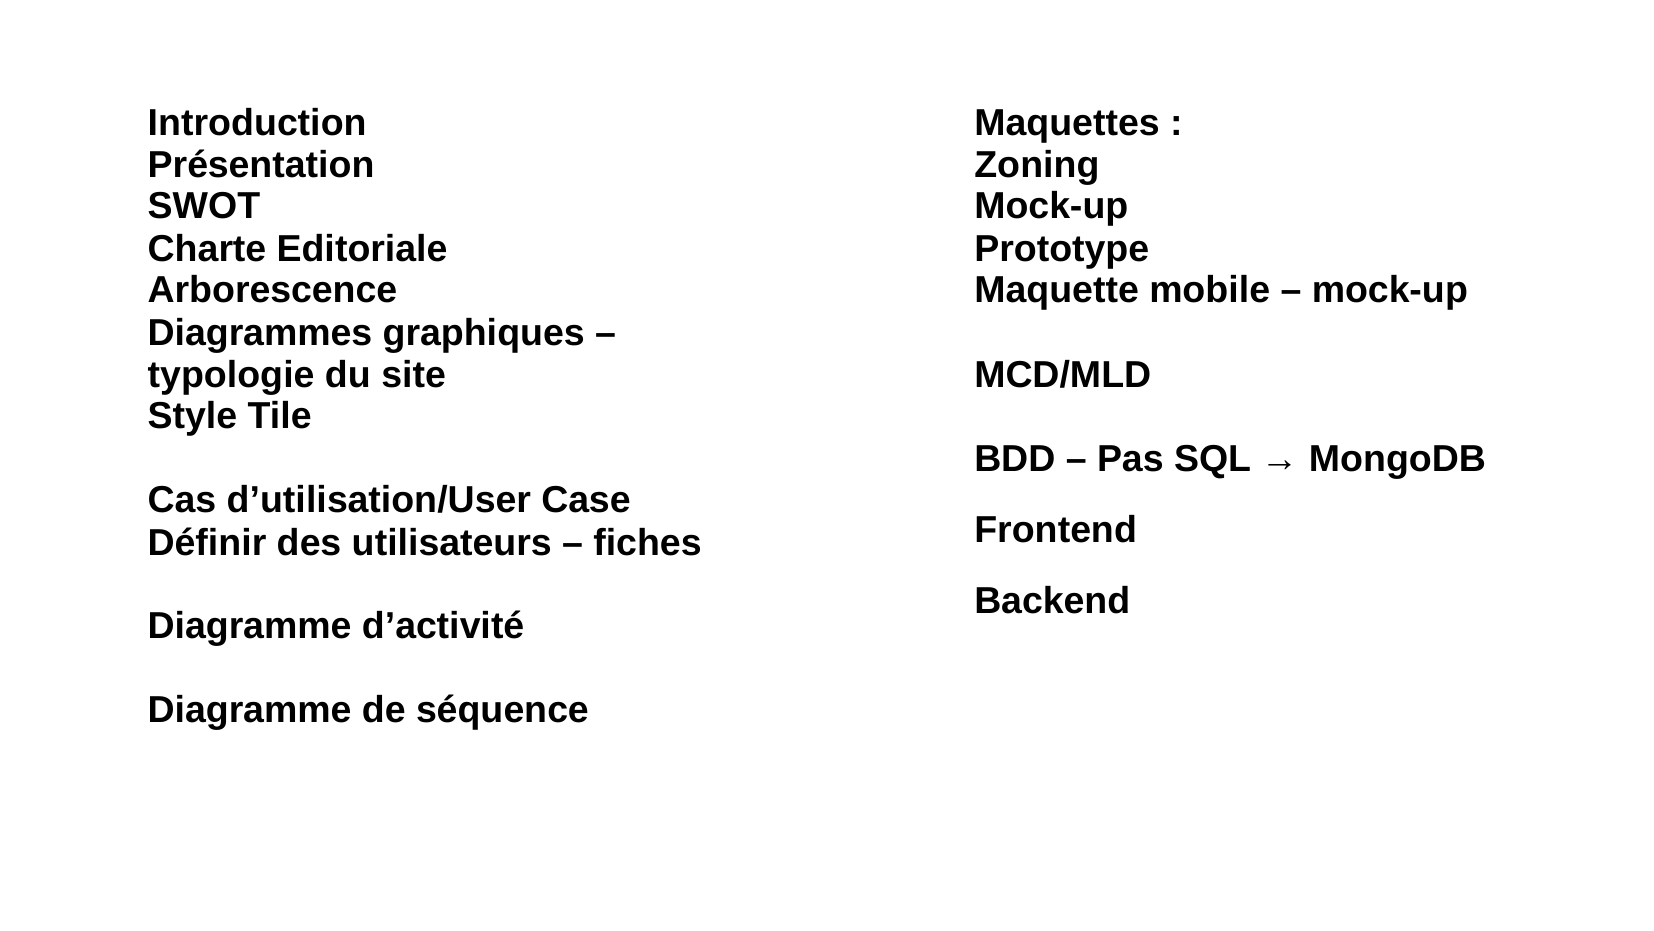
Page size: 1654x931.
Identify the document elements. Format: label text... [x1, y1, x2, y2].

list Maquettes : Zoning Mock-up Prototype Maquette mobile – mock-up MCD/MLD BDD – Pas SQL → MongoDB Frontend Backend [944, 59, 1536, 857]
list Introduction Présentation SWOT Charte Editoriale Arborescence Diagrammes graphiques – typologie du site Style Tile Cas d’utilisation/User Case Définir des utilisateurs – fiches Diagramme d’activité Diagramme de séquence [118, 59, 709, 857]
